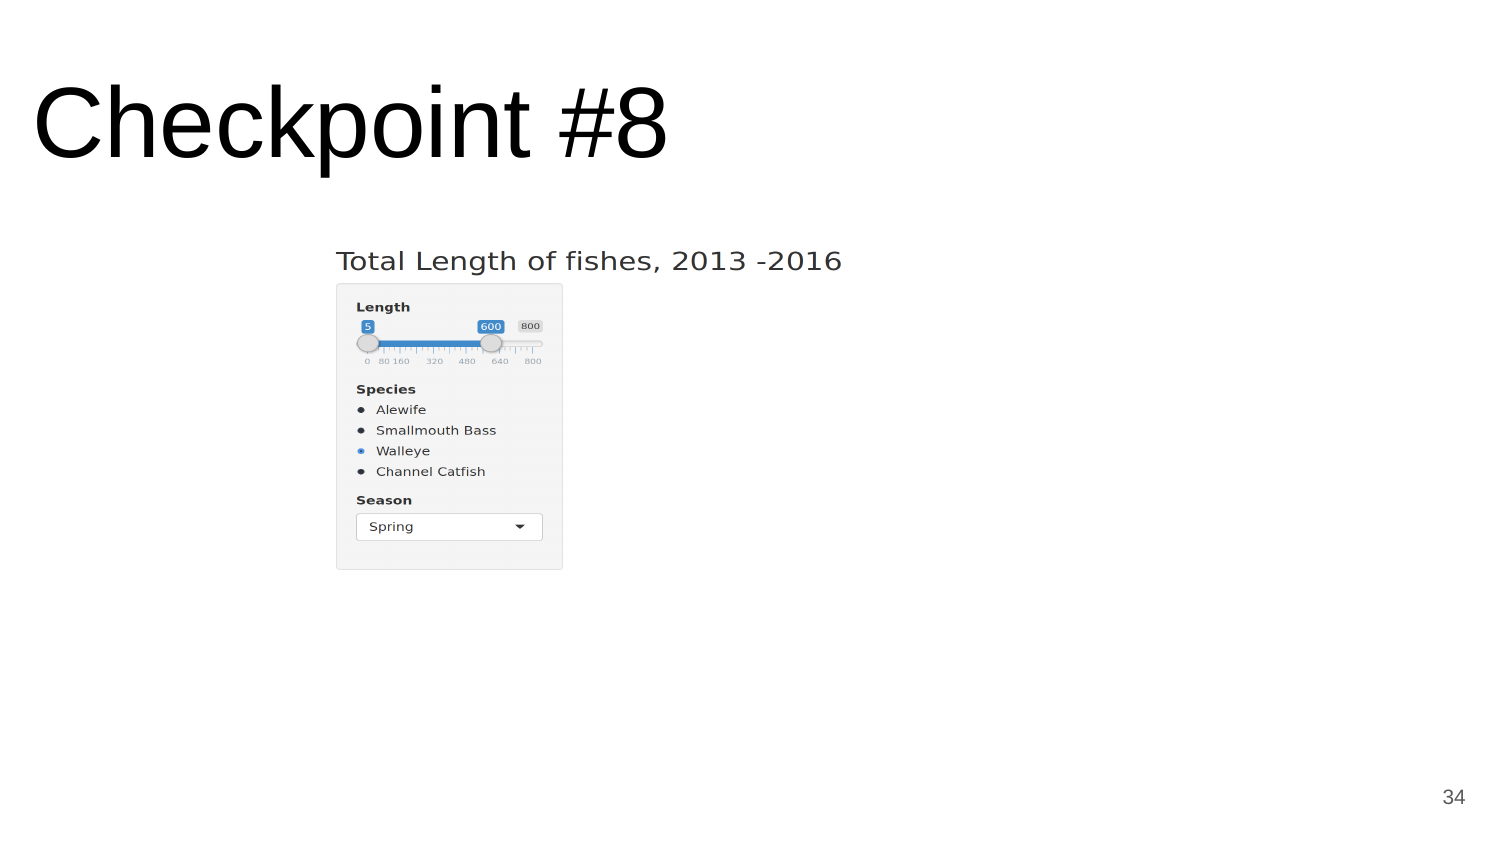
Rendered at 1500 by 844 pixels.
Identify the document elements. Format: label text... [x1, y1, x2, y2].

title Checkpoint #8 [30, 55, 1396, 418]
slide_number <number> [1438, 783, 1470, 844]
picture [330, 236, 927, 736]
